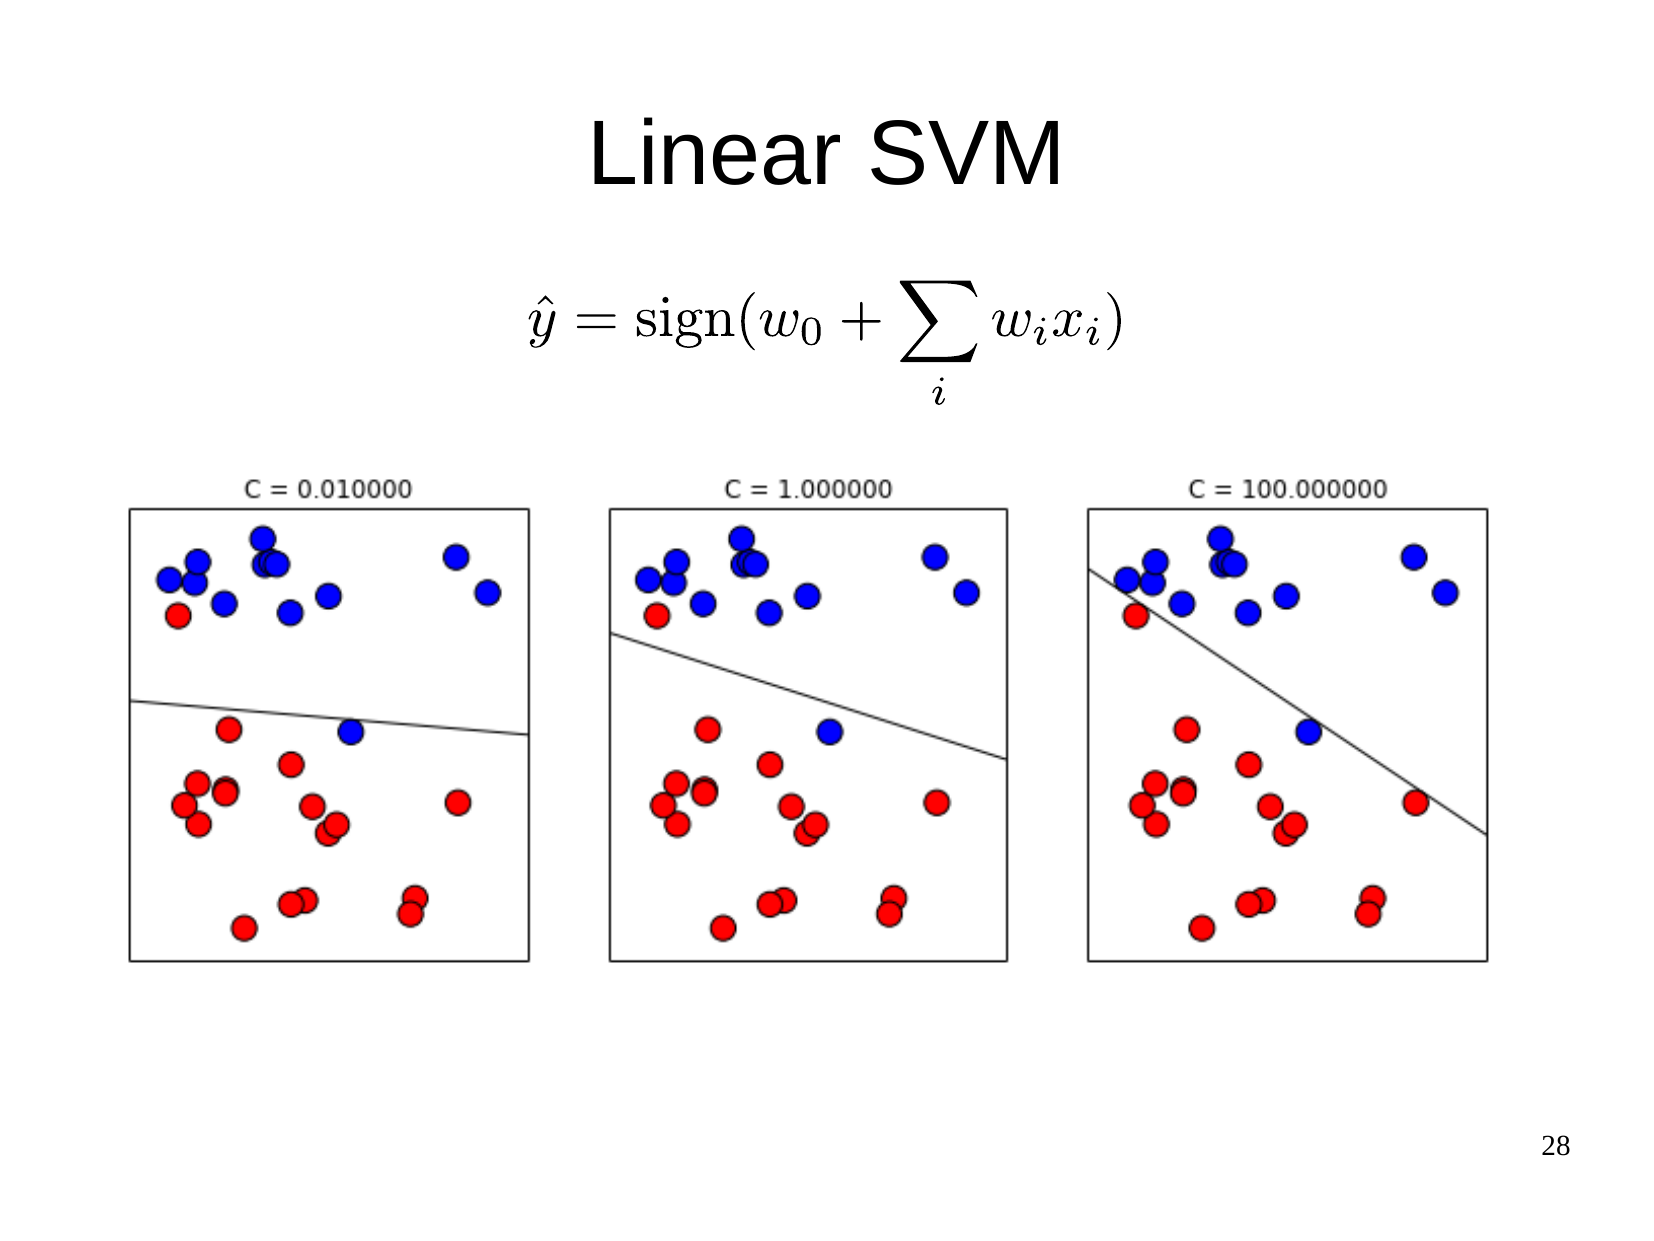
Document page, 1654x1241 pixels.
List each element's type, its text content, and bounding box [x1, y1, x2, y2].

picture [115, 464, 1501, 976]
text_box [526, 274, 1127, 406]
title Linear SVM [82, 49, 1571, 257]
